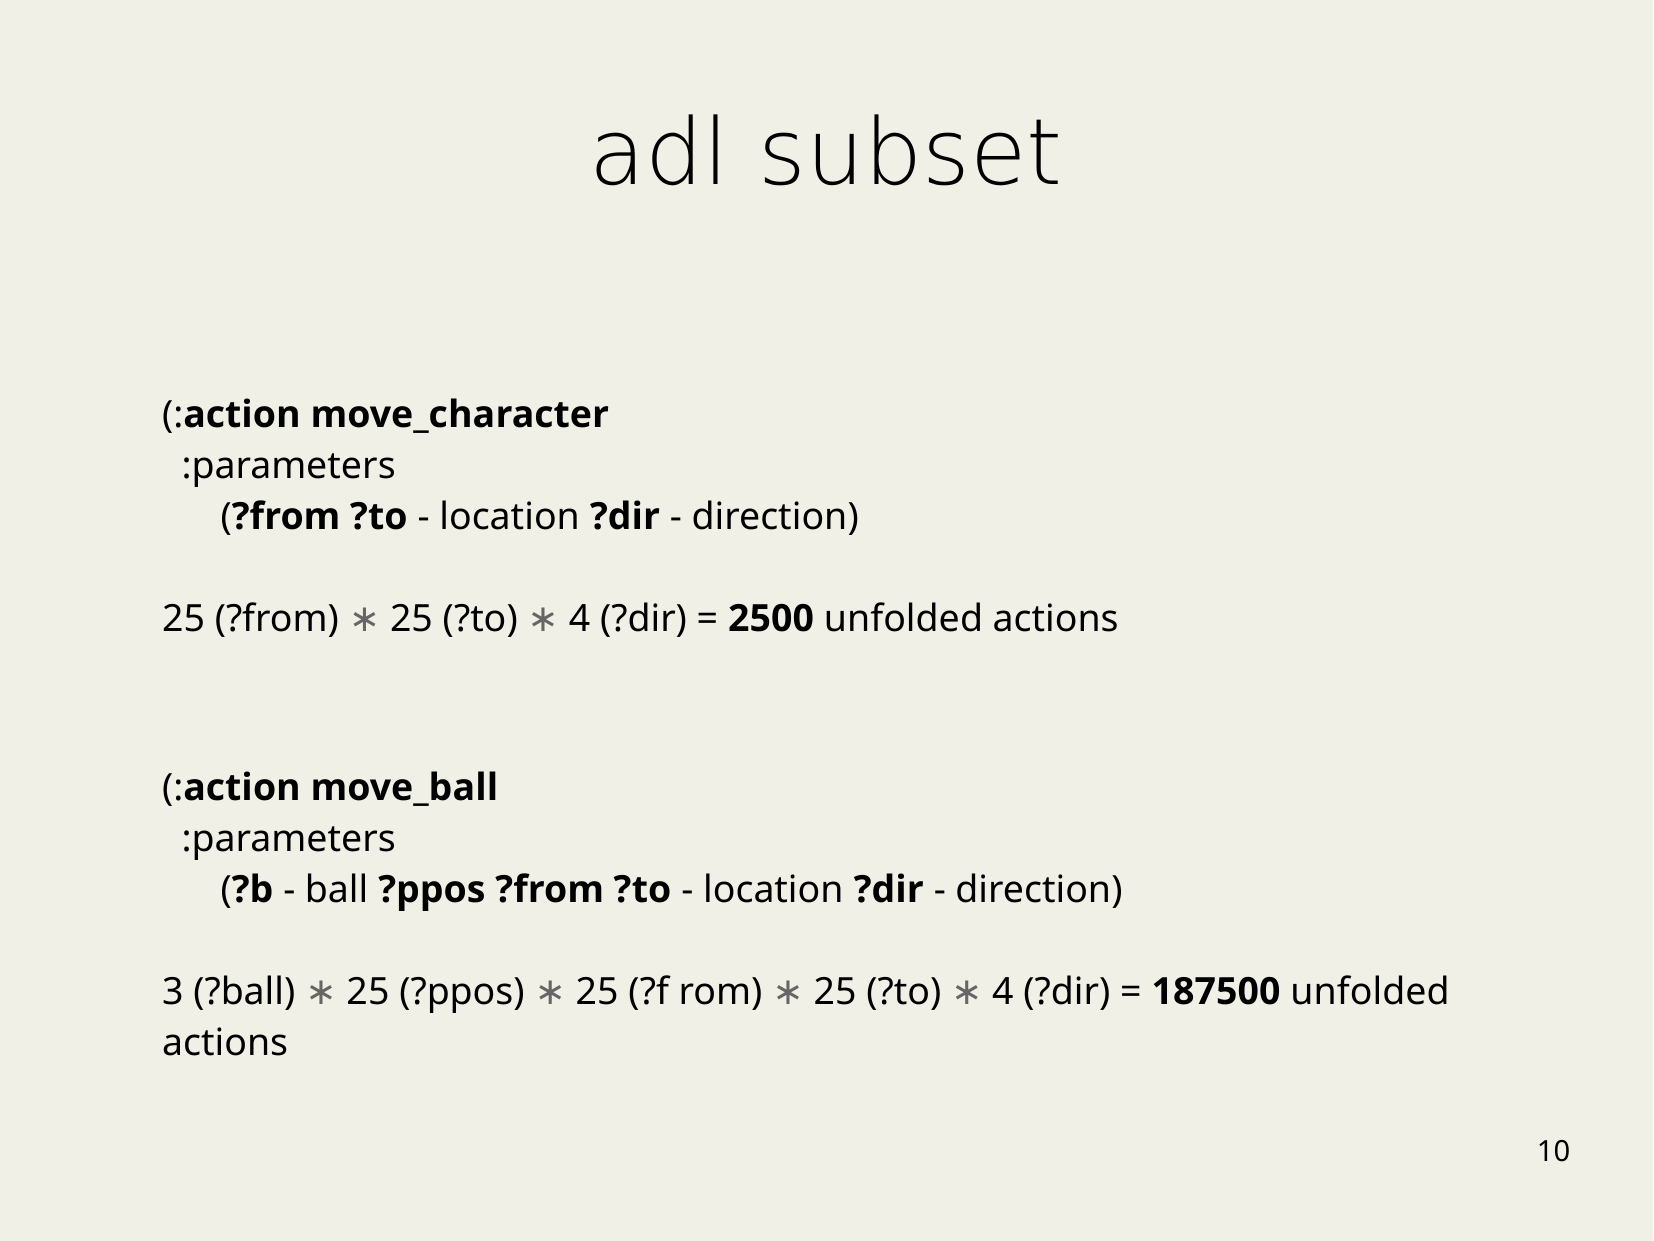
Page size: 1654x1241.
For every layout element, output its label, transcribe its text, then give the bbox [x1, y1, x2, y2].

text_box (:action move_character :parameters (?from ?to - location ?dir - direction) 25 (?from) ∗ 25 (?to) ∗ 4 (?dir) = 2500 unfolded actions [147, 380, 1392, 584]
text_box (:action move_ball :parameters (?b - ball ?ppos ?from ?to - location ?dir - direction) 3 (?ball) ∗ 25 (?ppos) ∗ 25 (?f rom) ∗ 25 (?to) ∗ 4 (?dir) = 187500 unfolded actions [147, 753, 1540, 995]
title adl subset [82, 49, 1571, 257]
